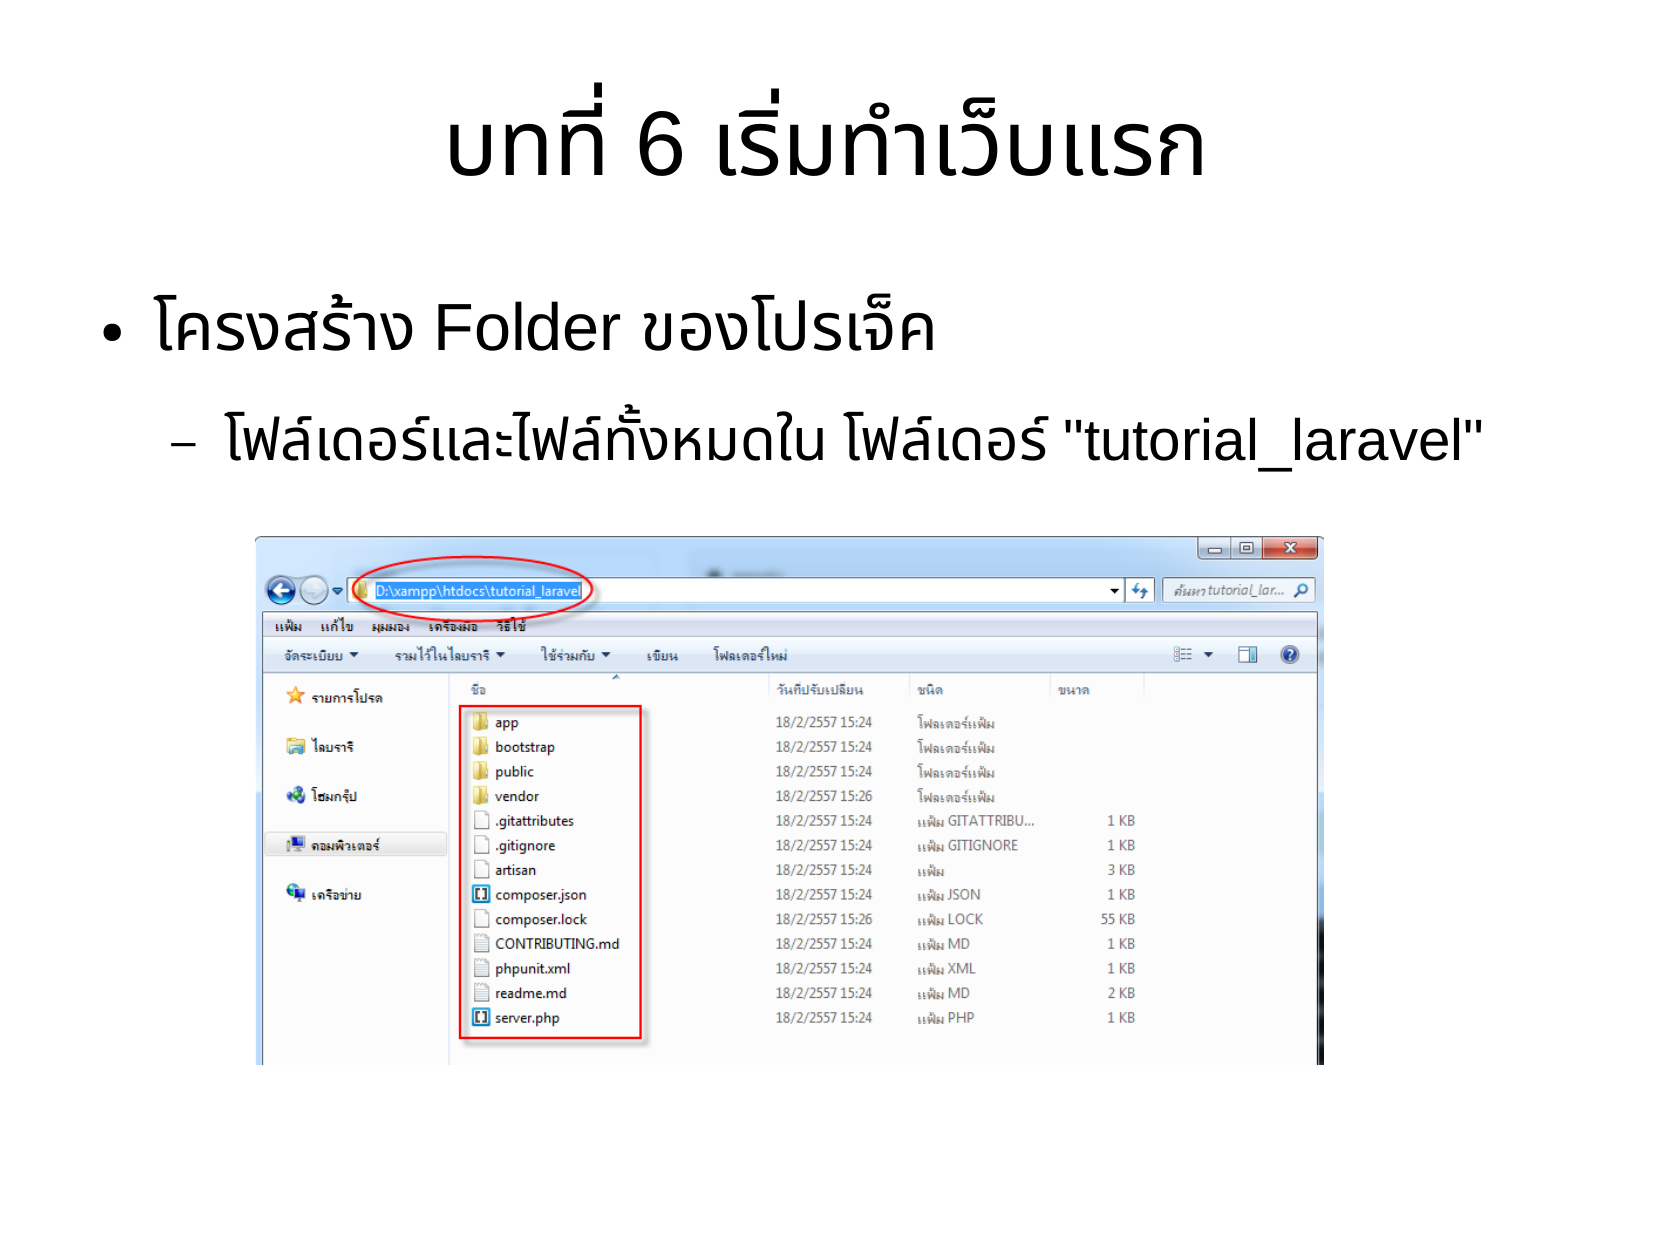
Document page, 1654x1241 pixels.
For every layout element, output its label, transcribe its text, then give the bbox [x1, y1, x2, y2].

title บทที่ 6 เริ่มทำเว็บแรก [82, 49, 1571, 257]
picture [255, 535, 1324, 1066]
list โครงสร้าง Folder ของโปรเจ็ค โฟล์เดอร์และไฟล์ทั้งหมดใน โฟล์เดอร์ "tutorial_laravel" [82, 290, 1571, 1010]
